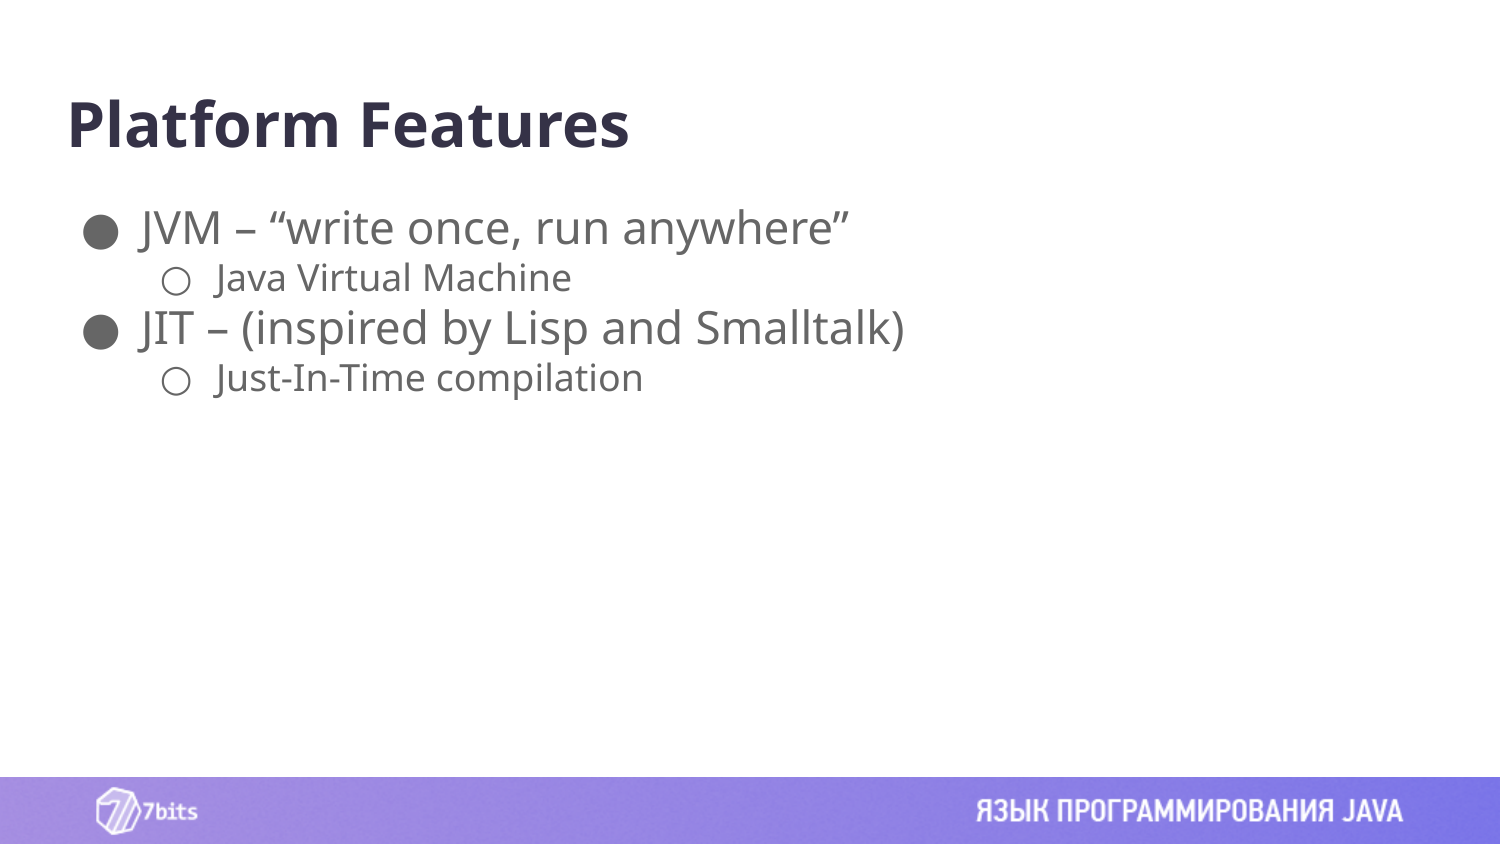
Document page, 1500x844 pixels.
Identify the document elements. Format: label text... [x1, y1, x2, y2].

picture [0, 777, 1500, 844]
title Platform Features [51, 69, 1449, 164]
list JVM – “write once, run anywhere” Java Virtual Machine JIT – (inspired by Lisp and Smalltalk) Just-In-Time compilation [51, 184, 1449, 745]
